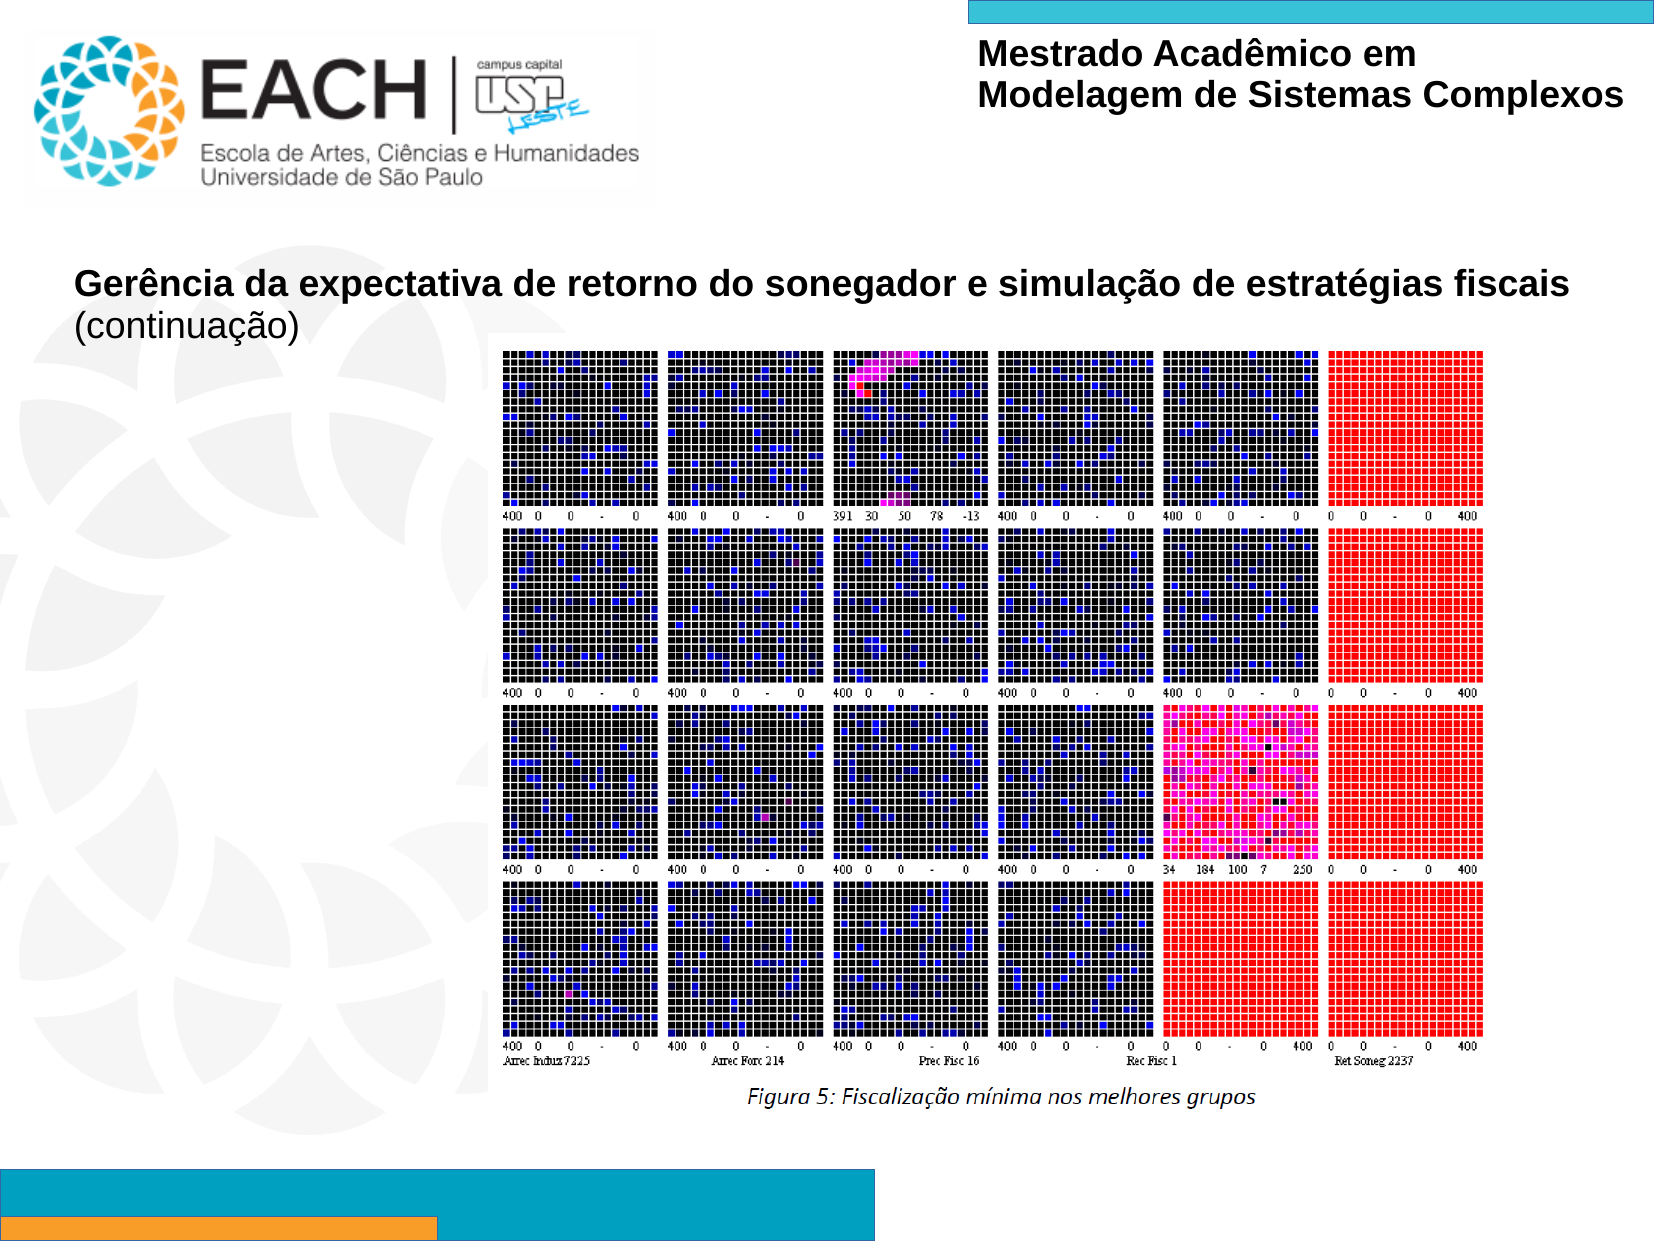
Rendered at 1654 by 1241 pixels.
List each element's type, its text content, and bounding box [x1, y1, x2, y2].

text_box Mestrado Acadêmico em Modelagem de Sistemas Complexos [962, 24, 1648, 130]
text_box Gerência da expectativa de retorno do sonegador e simulação de estratégias fiscais (continuação) [59, 255, 1595, 378]
picture [25, 30, 656, 207]
text_box [968, 0, 1654, 24]
text_box [0, 1169, 875, 1241]
picture [0, 236, 1501, 1146]
